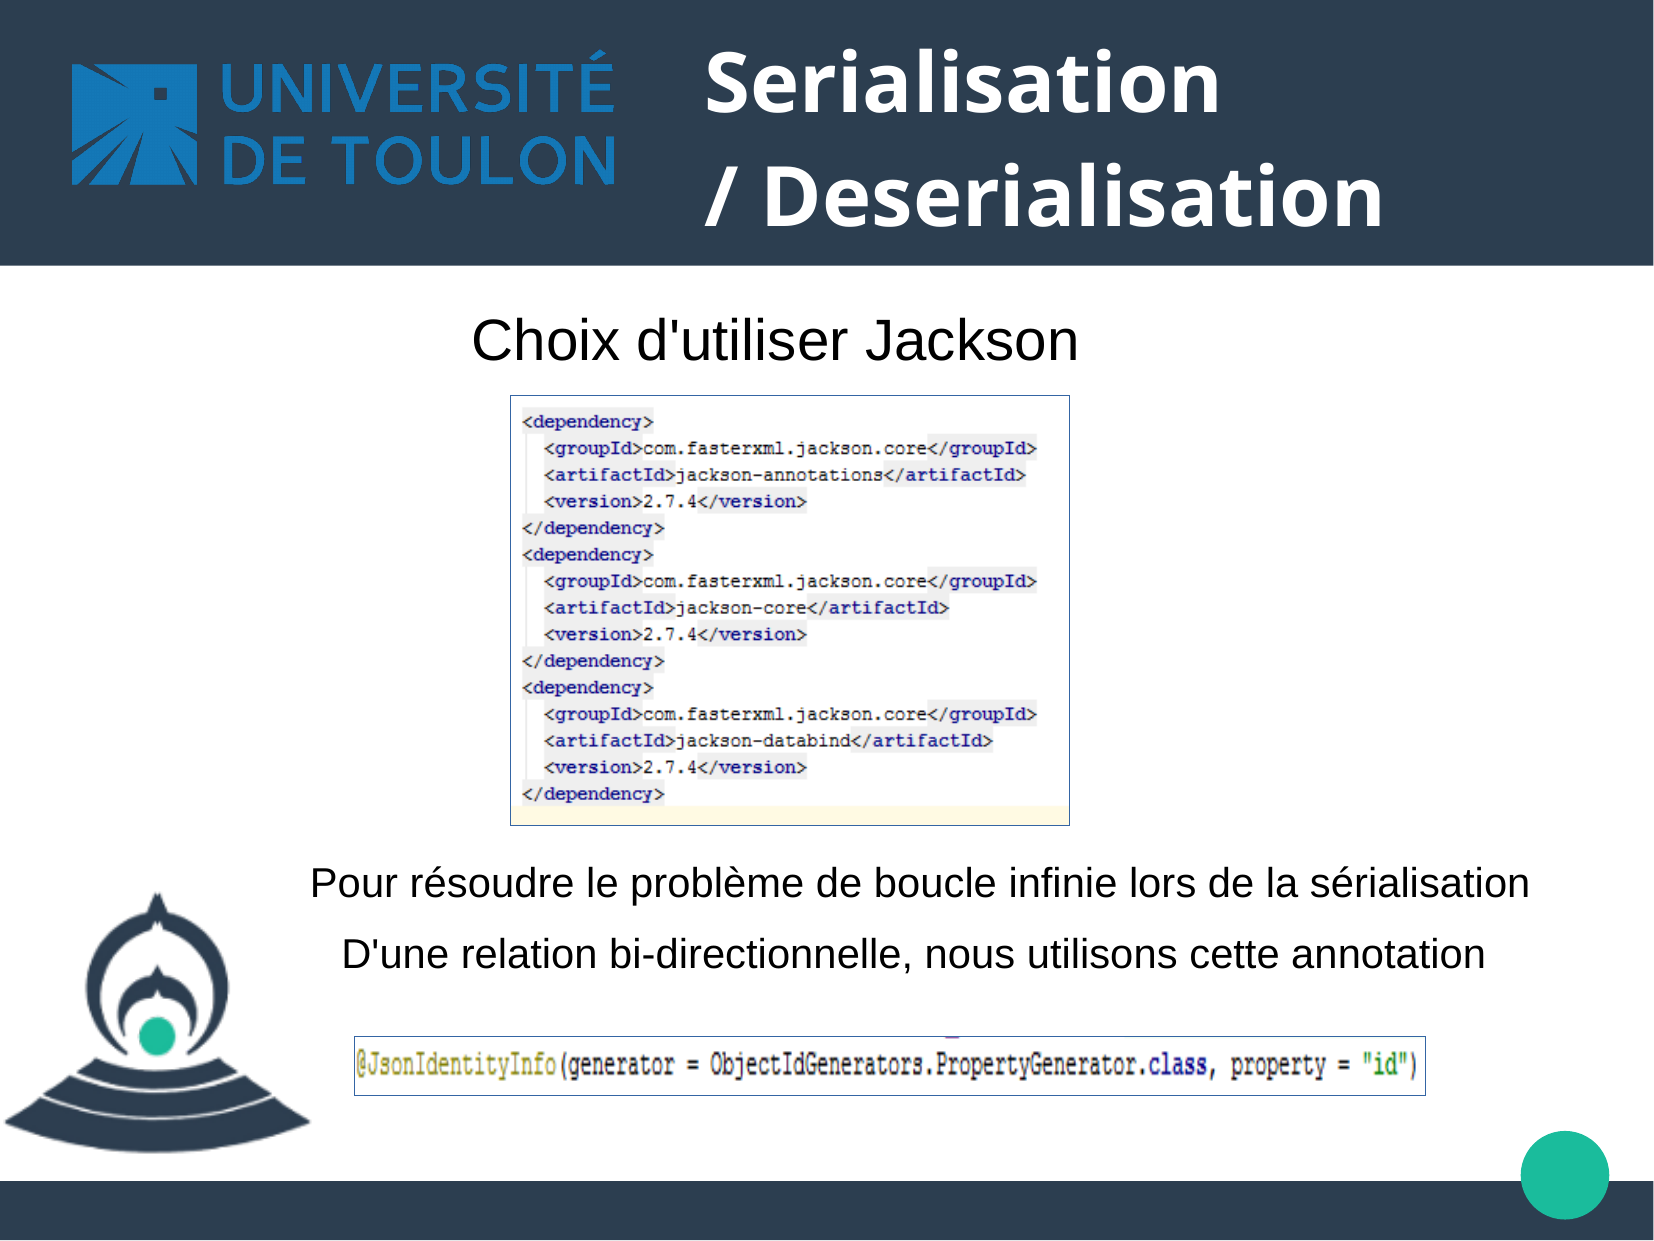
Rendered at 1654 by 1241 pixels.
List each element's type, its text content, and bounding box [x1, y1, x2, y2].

picture [510, 395, 1070, 826]
picture [72, 49, 614, 185]
text_box Serialisation / Deserialisation [690, 16, 1560, 266]
picture [354, 1036, 1426, 1096]
picture [2, 884, 316, 1160]
text_box D'une relation bi-directionnelle, nous utilisons cette annotation [326, 923, 1502, 986]
text_box Choix d'utiliser Jackson [456, 300, 1096, 380]
text_box Pour résoudre le problème de boucle infinie lors de la sérialisation [295, 852, 1558, 915]
